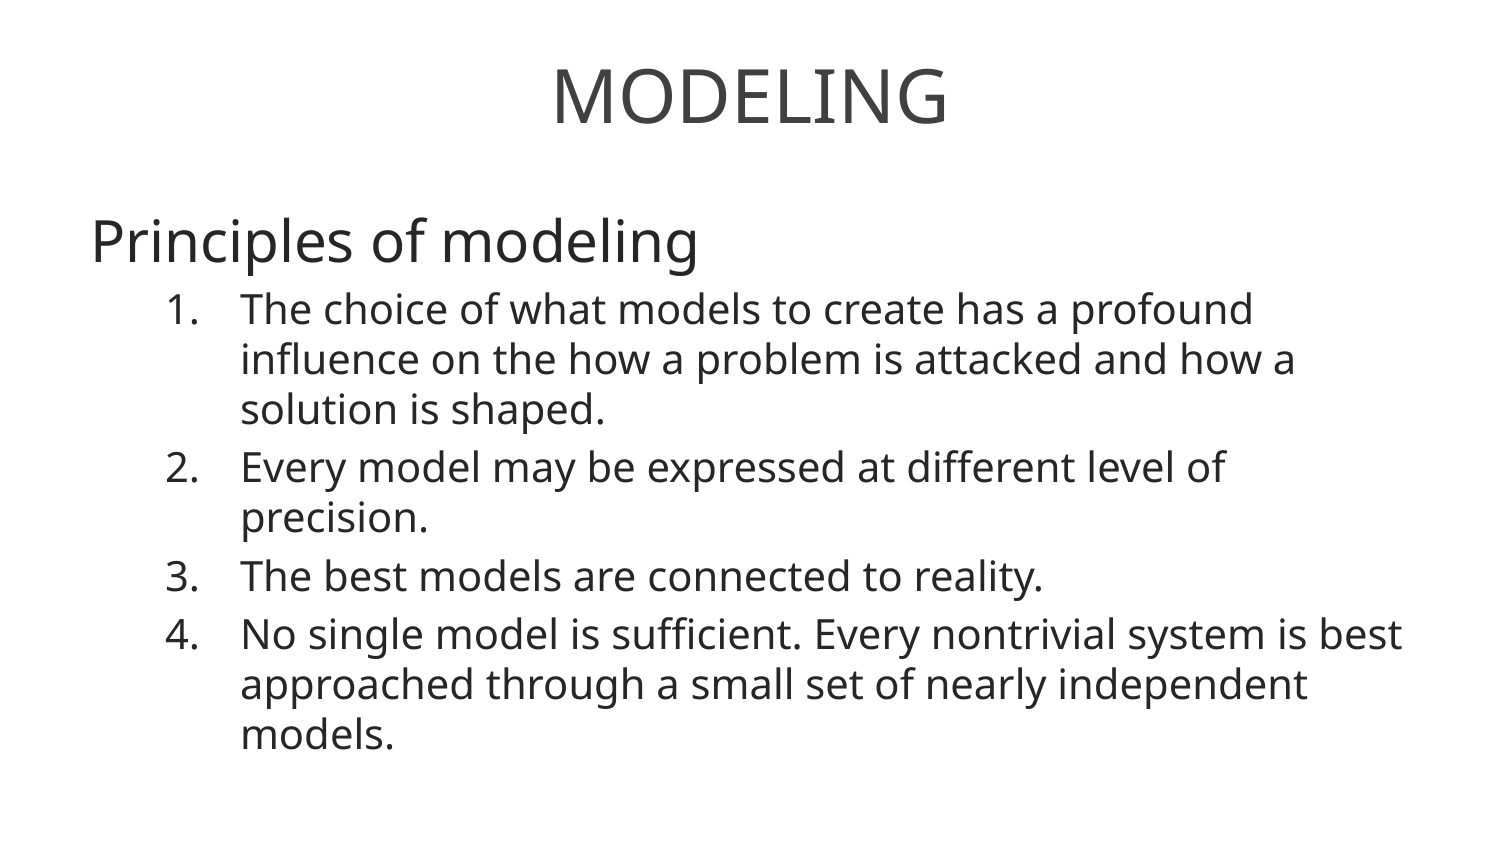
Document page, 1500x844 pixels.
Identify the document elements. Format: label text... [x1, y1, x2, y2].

list Principles of modeling The choice of what models to create has a profound influence on the how a problem is attacked and how a solution is shaped. Every model may be expressed at different level of precision. The best models are connected to reality. No single model is sufficient. Every nontrivial system is best approached through a small set of nearly independent models. [75, 196, 1425, 794]
title modeling [75, 23, 1425, 164]
